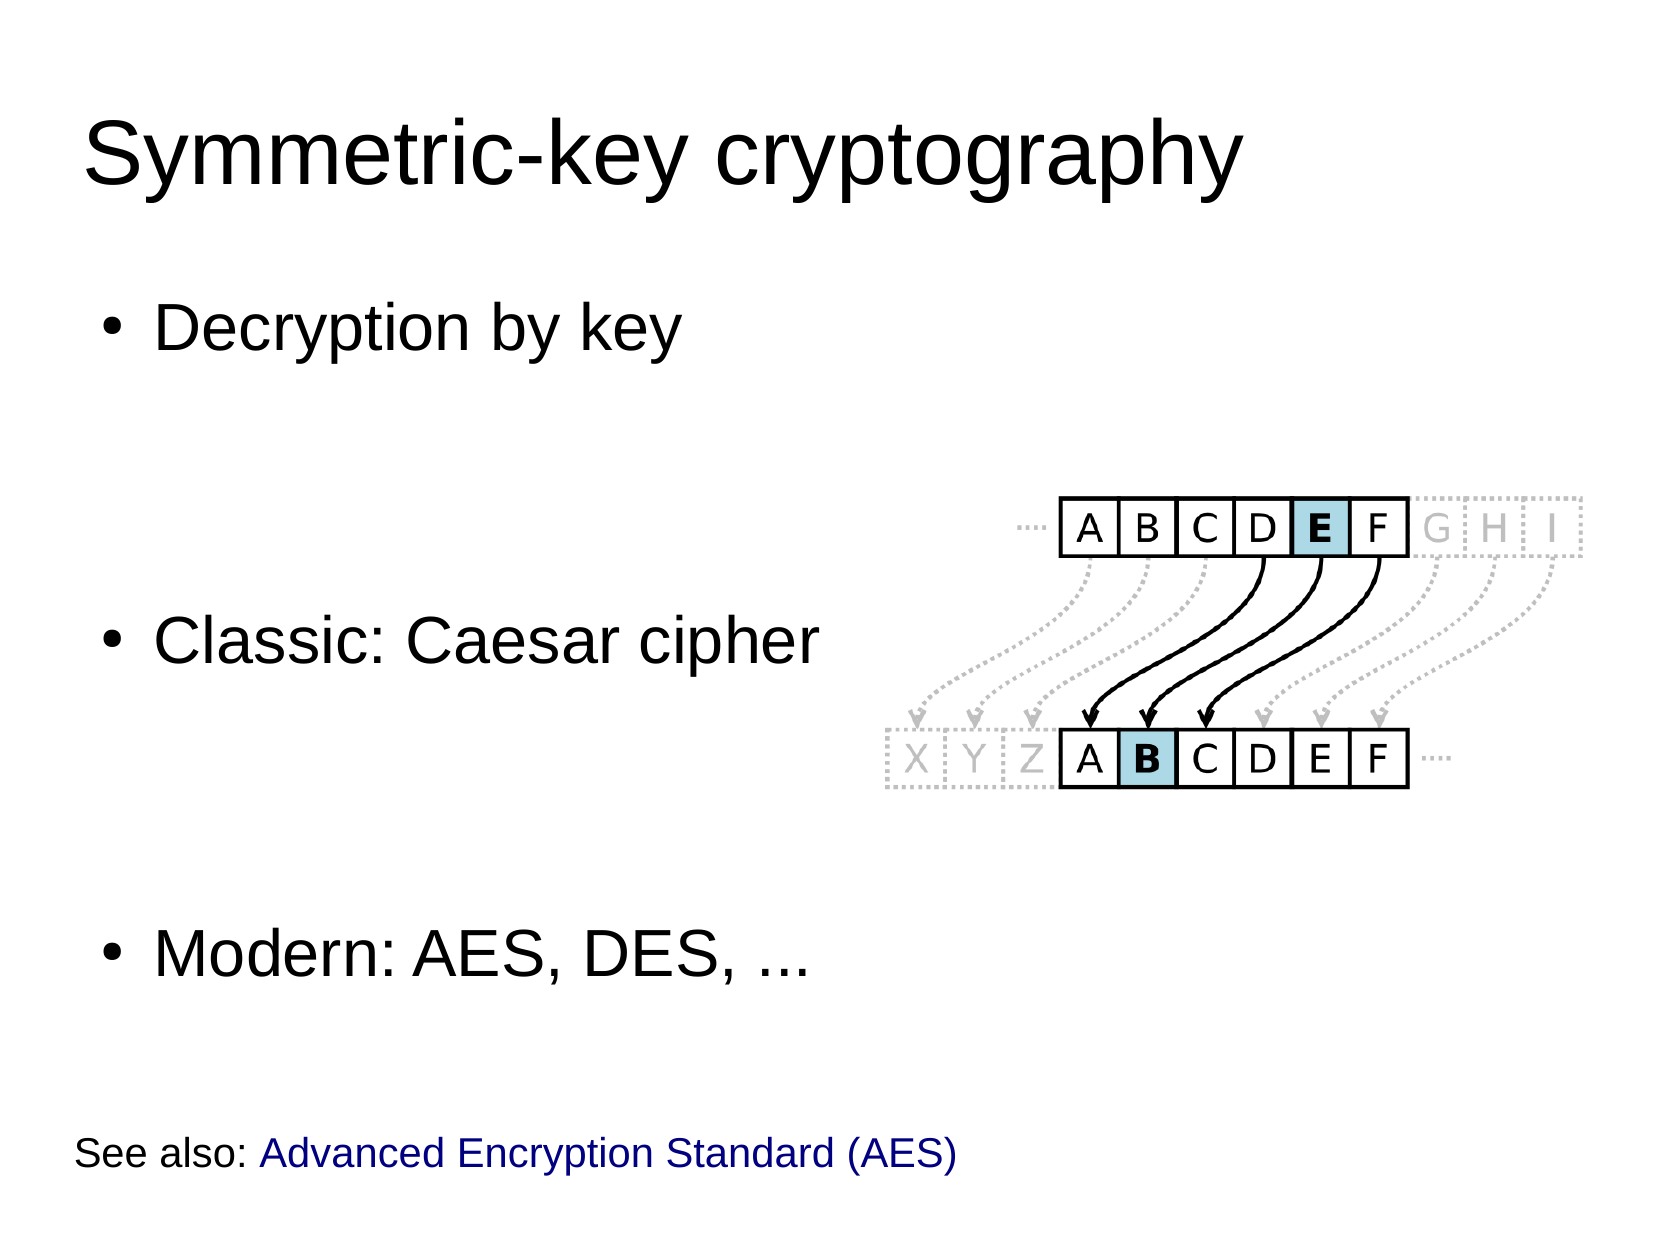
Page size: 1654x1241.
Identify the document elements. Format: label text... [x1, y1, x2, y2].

picture [885, 496, 1583, 790]
list Decryption by key Classic: Caesar cipher Modern: AES, DES, ... [82, 290, 1571, 1010]
title Symmetric-key cryptography [82, 49, 1571, 257]
text_box See also: Advanced Encryption Standard (AES) [59, 1122, 1595, 1184]
